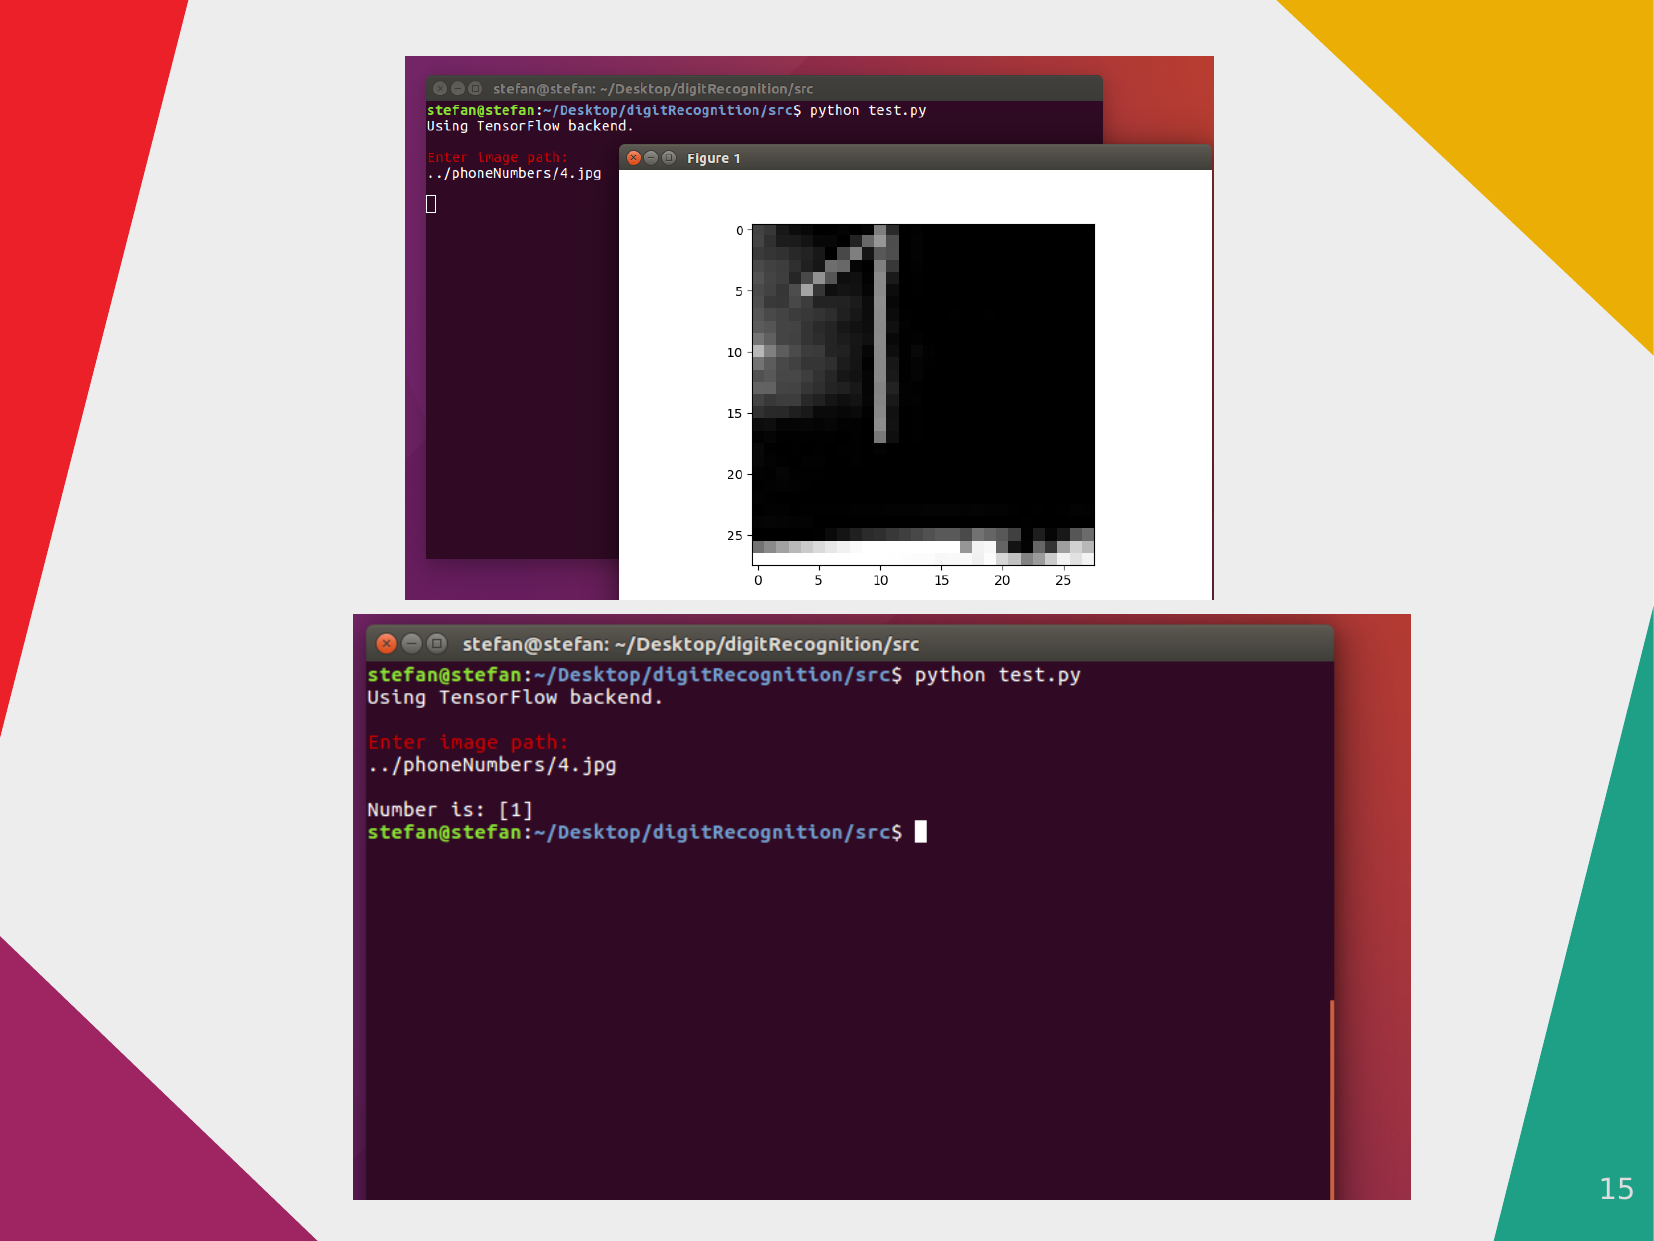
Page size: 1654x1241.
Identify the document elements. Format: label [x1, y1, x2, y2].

picture [353, 614, 1411, 1201]
picture [405, 56, 1214, 601]
